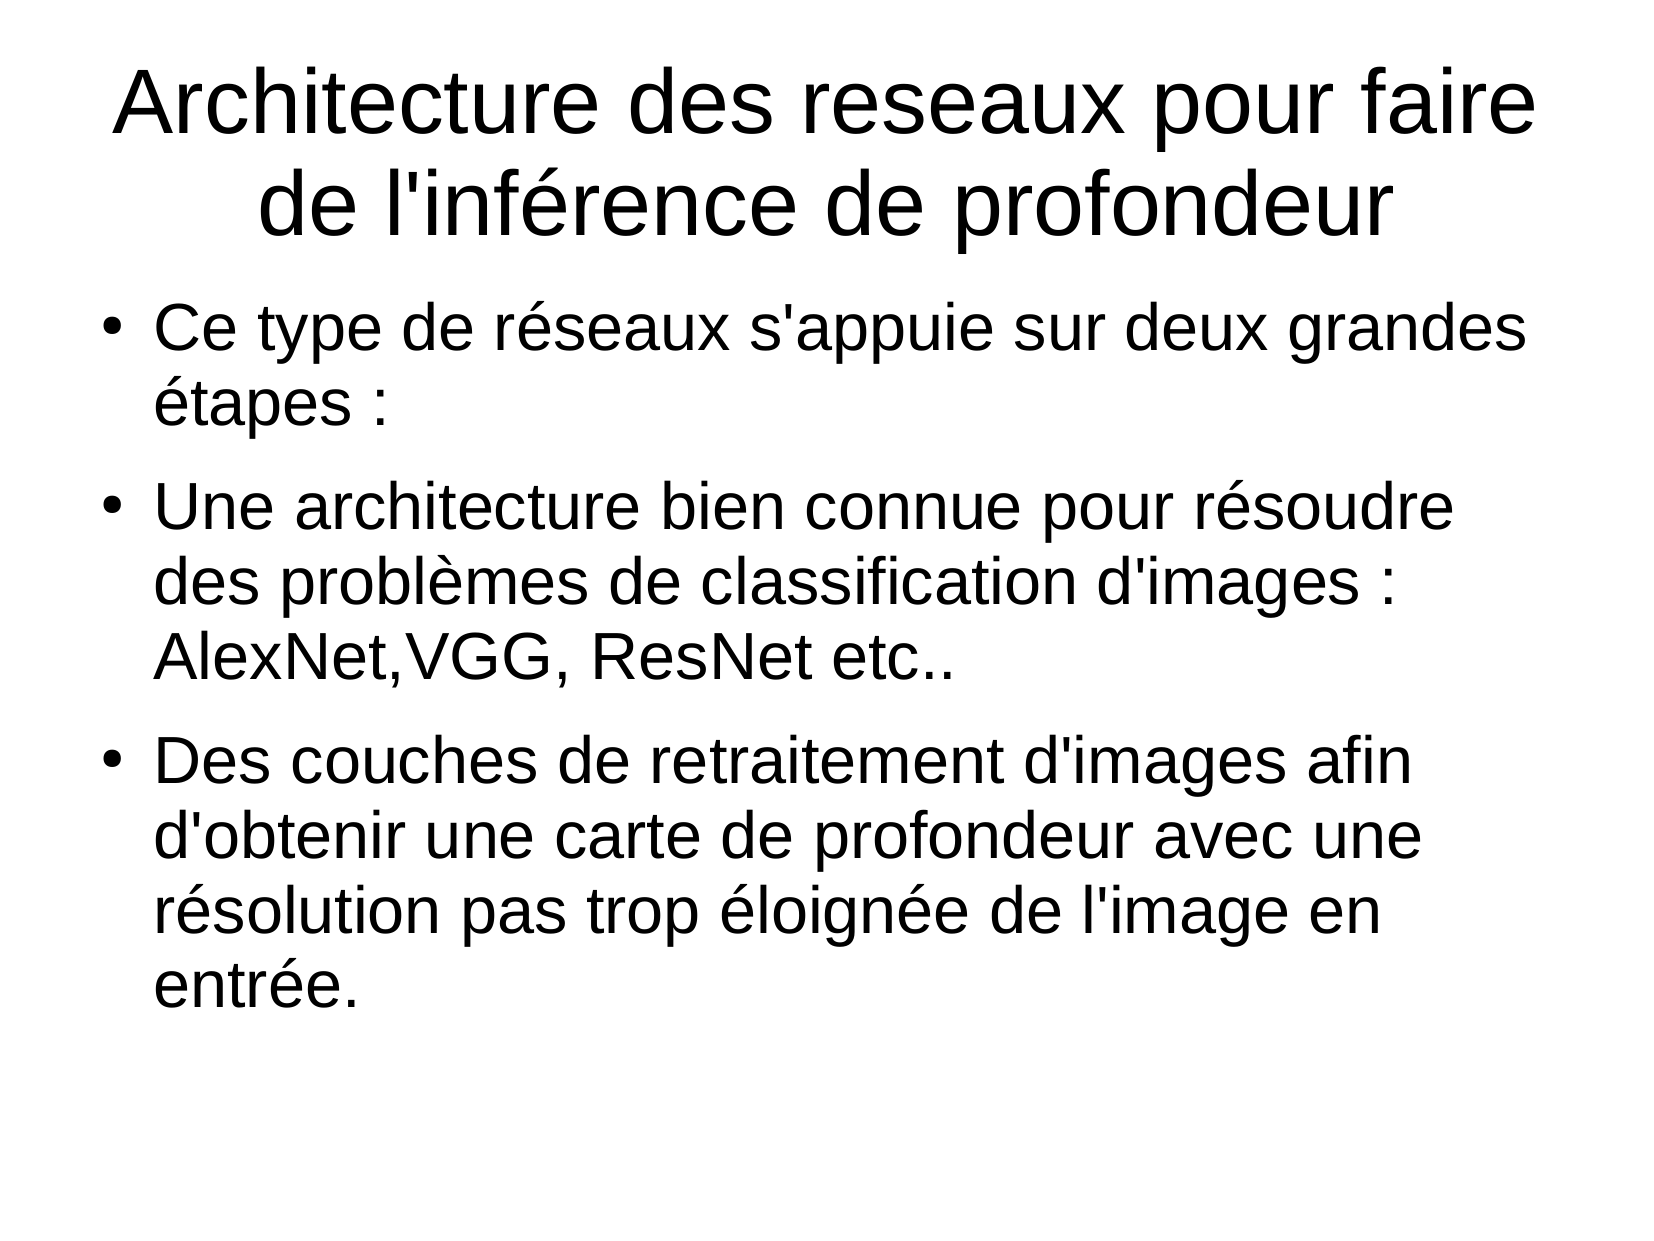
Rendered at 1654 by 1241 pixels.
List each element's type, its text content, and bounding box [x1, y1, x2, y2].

title Architecture des reseaux pour faire de l'inférence de profondeur [82, 49, 1571, 257]
list Ce type de réseaux s'appuie sur deux grandes étapes : Une architecture bien connue pour résoudre des problèmes de classification d'images : AlexNet,VGG, ResNet etc.. Des couches de retraitement d'images afin d'obtenir une carte de profondeur avec une résolution pas trop éloignée de l'image en entrée. [82, 290, 1571, 1023]
